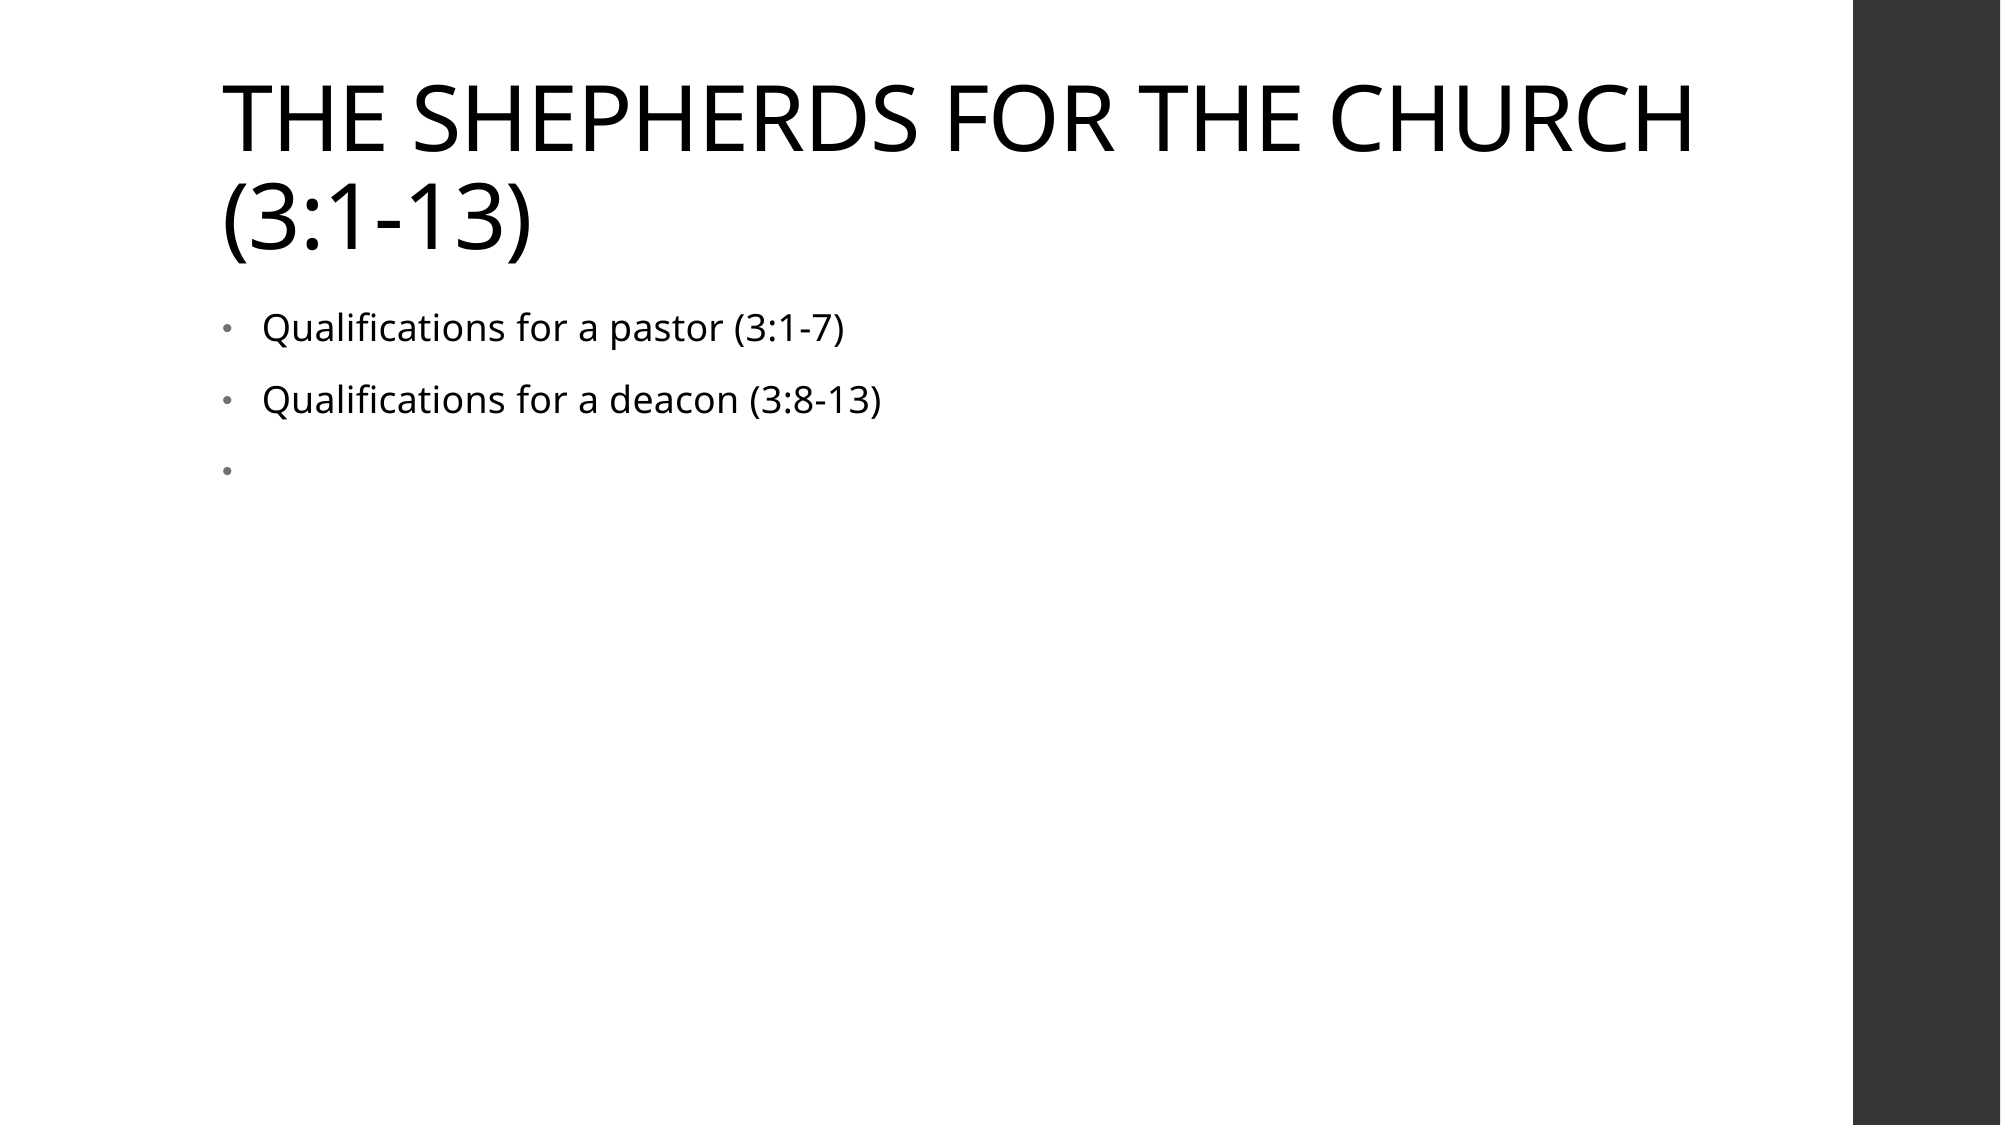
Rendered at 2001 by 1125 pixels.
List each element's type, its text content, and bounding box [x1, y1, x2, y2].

title THE SHEPHERDS FOR THE CHURCH (3:1-13) [206, 60, 1797, 278]
list Qualifications for a pastor (3:1-7) Qualifications for a deacon (3:8-13) [206, 299, 1617, 1014]
